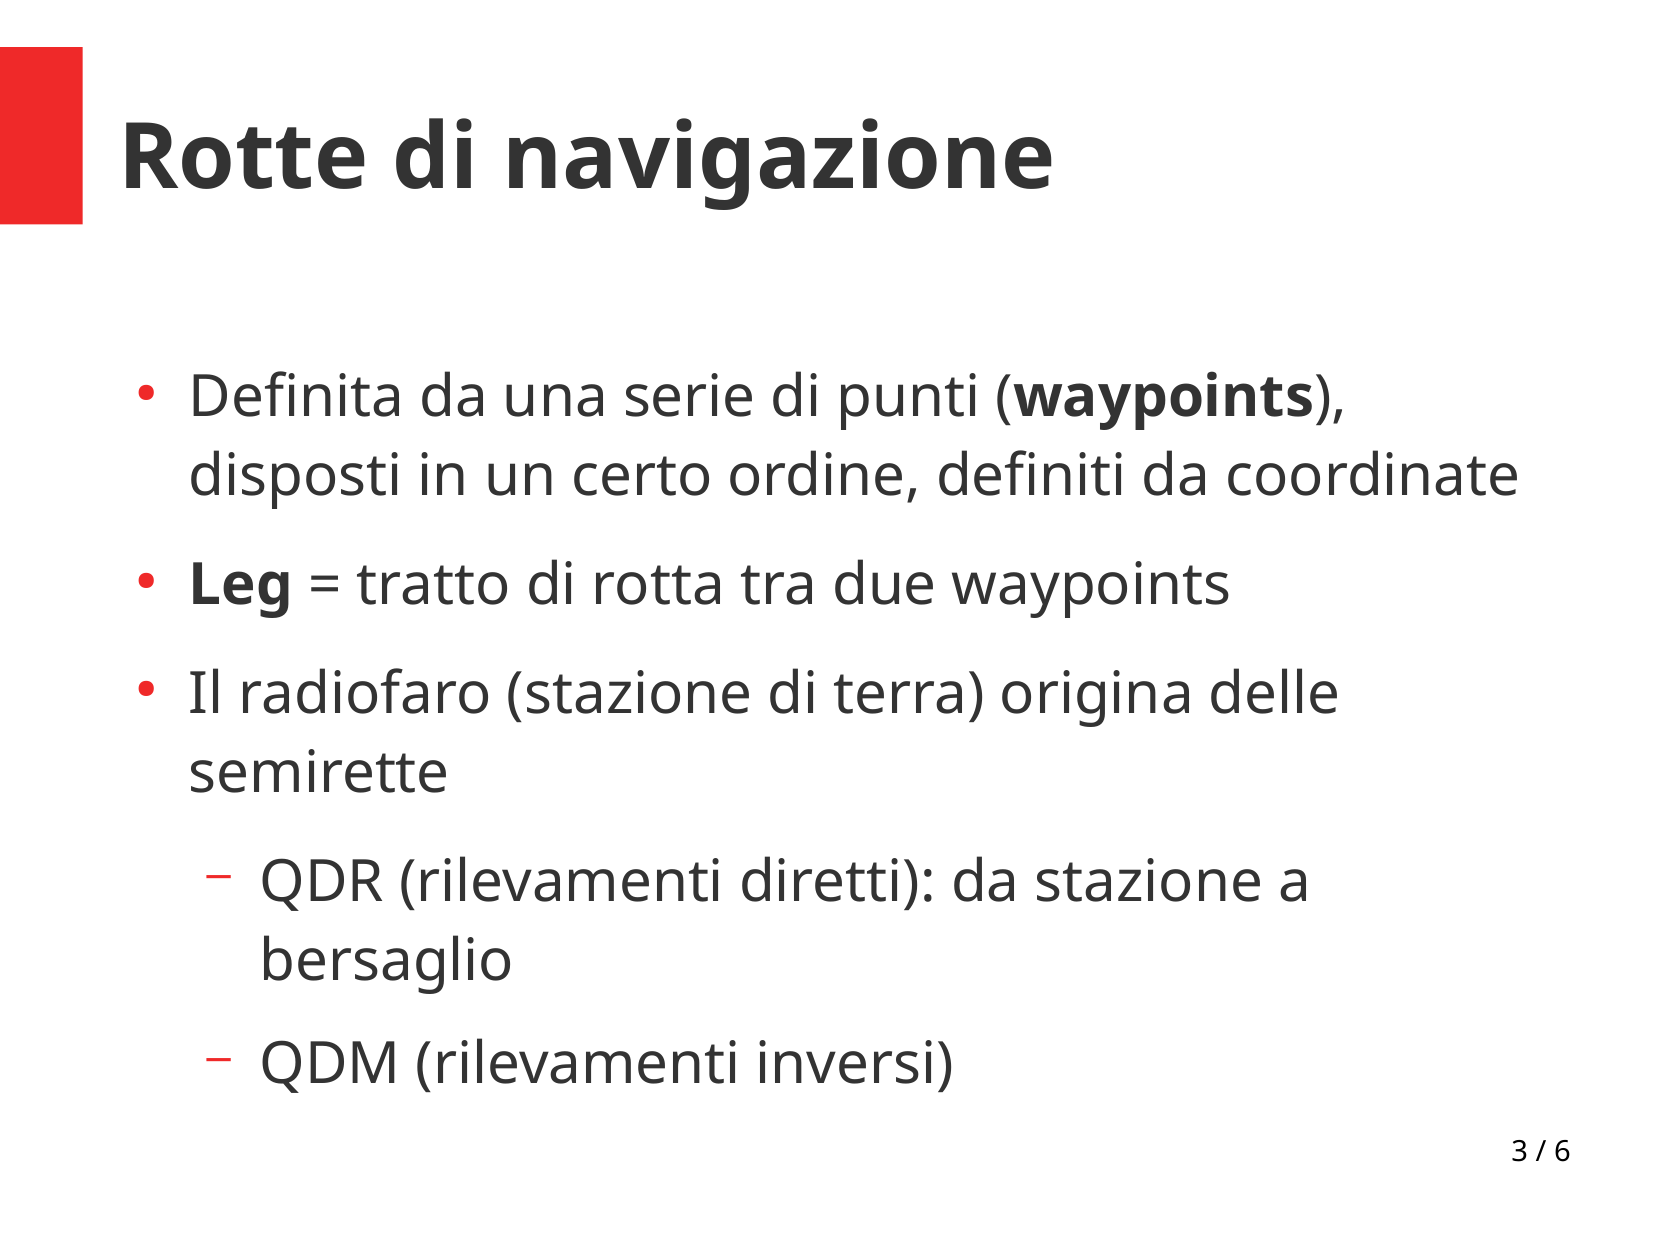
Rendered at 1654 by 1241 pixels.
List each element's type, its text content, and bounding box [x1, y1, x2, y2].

list Definita da una serie di punti (waypoints), disposti in un certo ordine, definiti da coordinate Leg = tratto di rotta tra due waypoints Il radiofaro (stazione di terra) origina delle semirette QDR (rilevamenti diretti): da stazione a bersaglio QDM (rilevamenti inversi) [118, 354, 1536, 1074]
title Rotte di navigazione [118, 49, 1571, 257]
